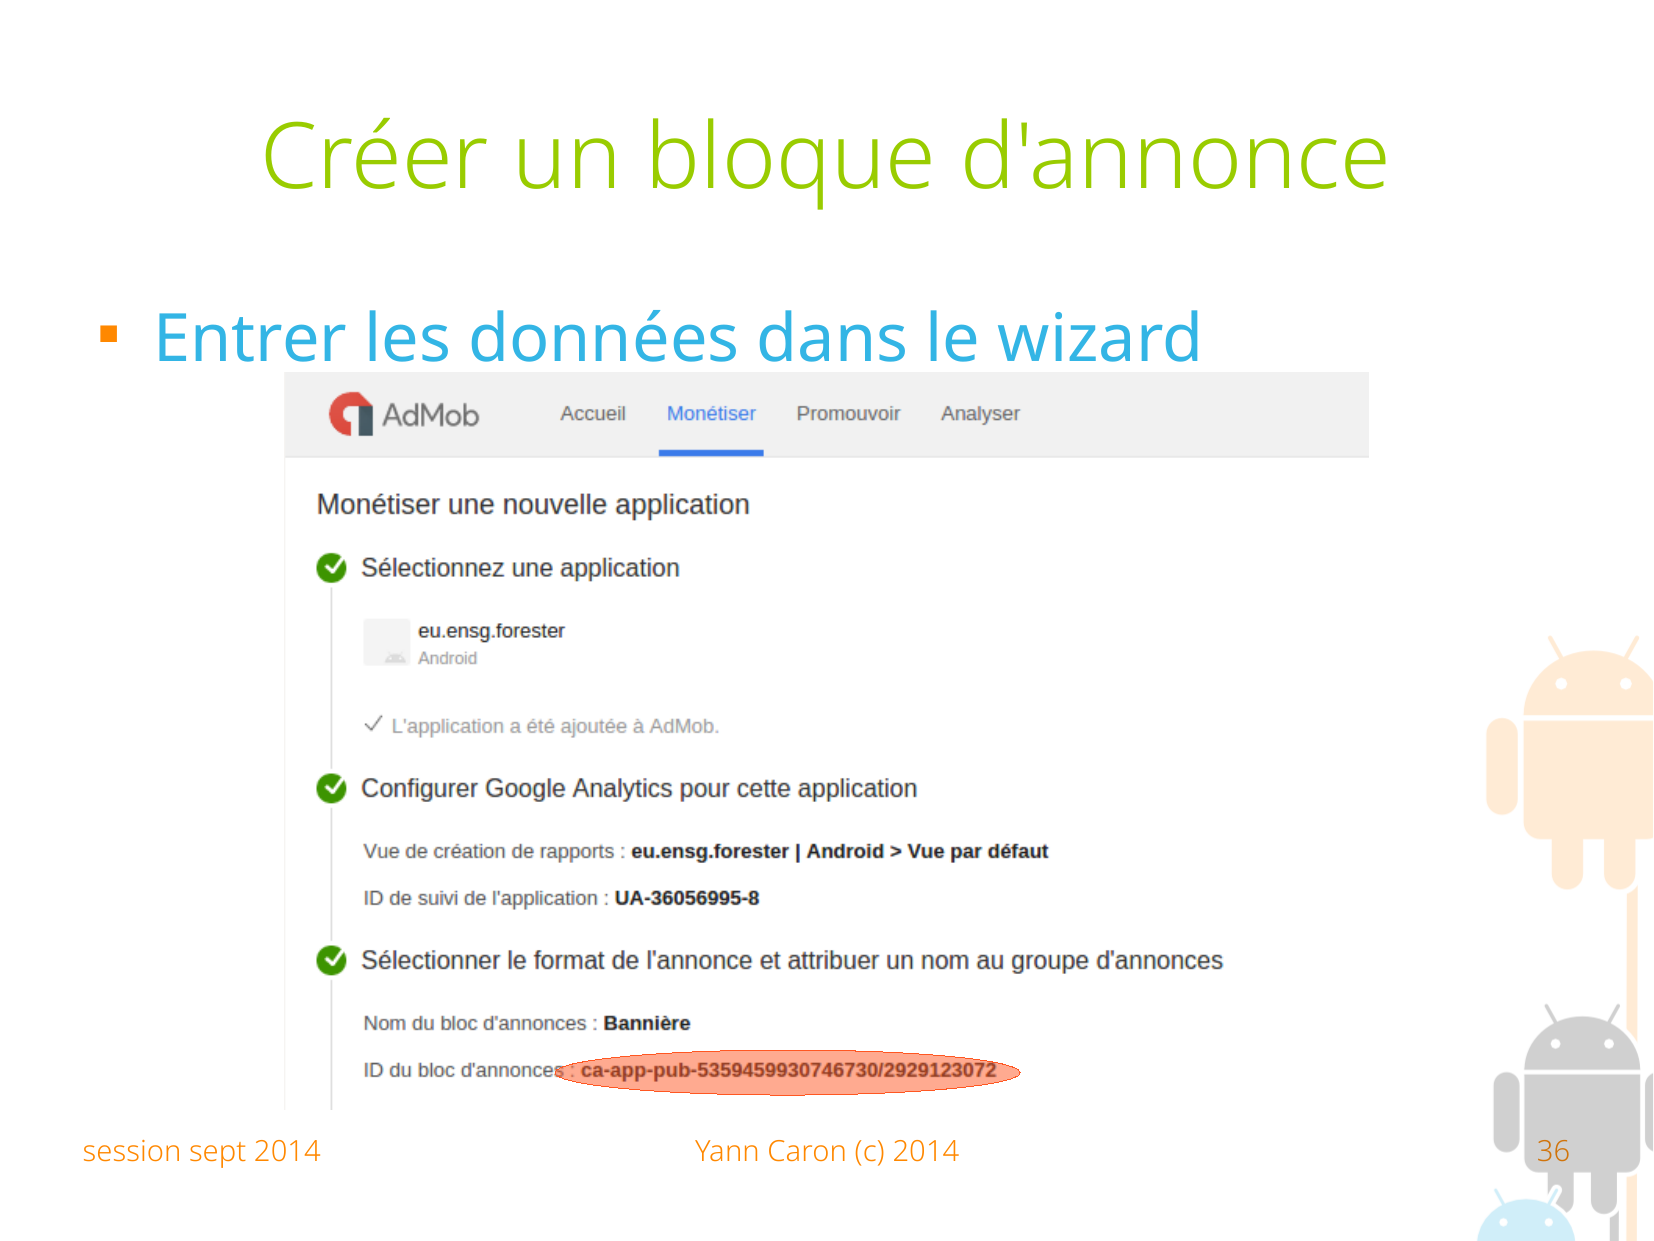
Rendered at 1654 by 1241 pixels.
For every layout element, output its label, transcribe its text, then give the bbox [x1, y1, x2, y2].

list Entrer les données dans le wizard [82, 290, 1571, 1010]
picture [240, 372, 1654, 1241]
title Créer un bloque d'annonce [82, 49, 1571, 257]
text_box [555, 1050, 1021, 1096]
